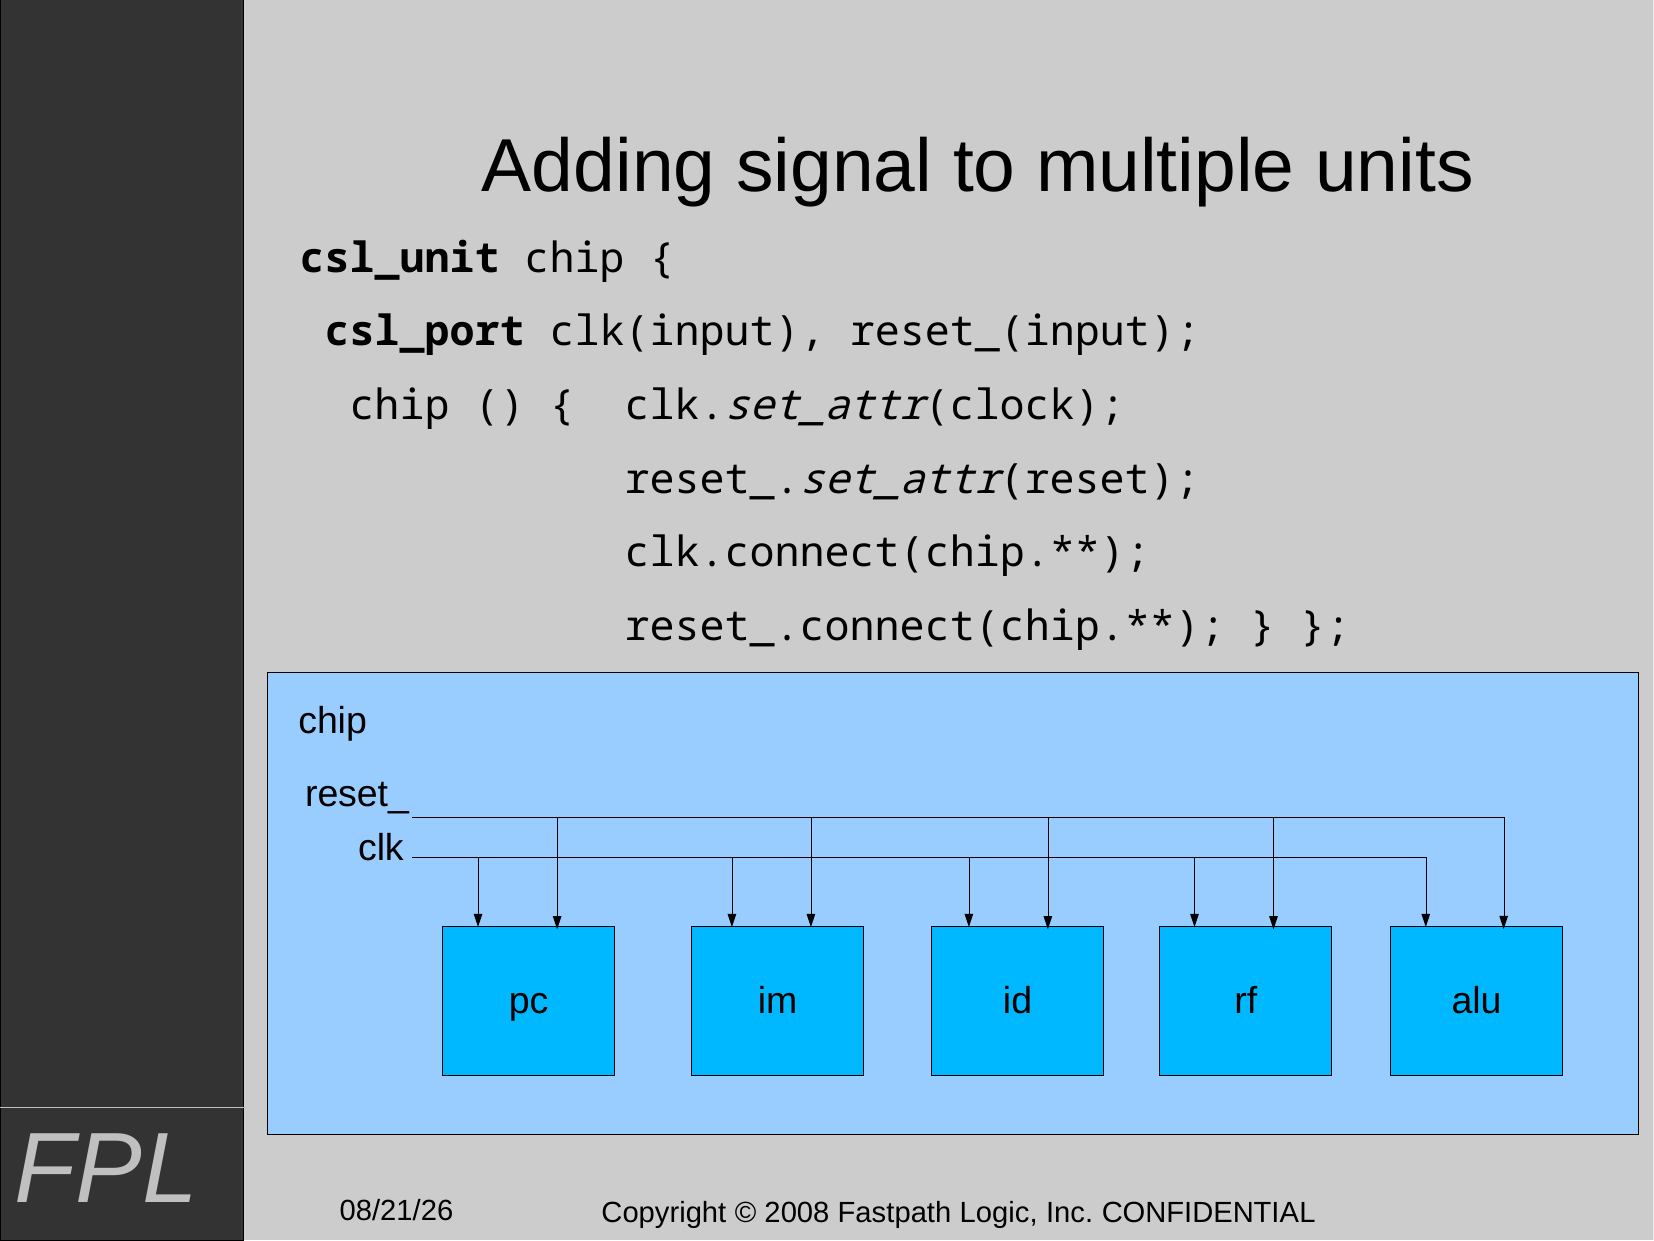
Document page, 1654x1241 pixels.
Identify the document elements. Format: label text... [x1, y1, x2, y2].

list csl_unit chip { csl_port clk(input), reset_(input); chip () { clk.set_attr(clock); reset_.set_attr(reset); clk.connect(chip.**); reset_.connect(chip.**); } }; [299, 227, 1462, 672]
text_box im [691, 926, 864, 1076]
text_box pc [442, 926, 615, 1076]
text_box reset_ [290, 764, 431, 836]
title Adding signal to multiple units [427, 57, 1530, 274]
text_box chip [283, 692, 399, 764]
text_box clk [343, 836, 427, 890]
text_box [267, 672, 1639, 1135]
text_box alu [1390, 926, 1563, 1076]
text_box rf [1159, 926, 1332, 1076]
text_box id [931, 926, 1104, 1076]
